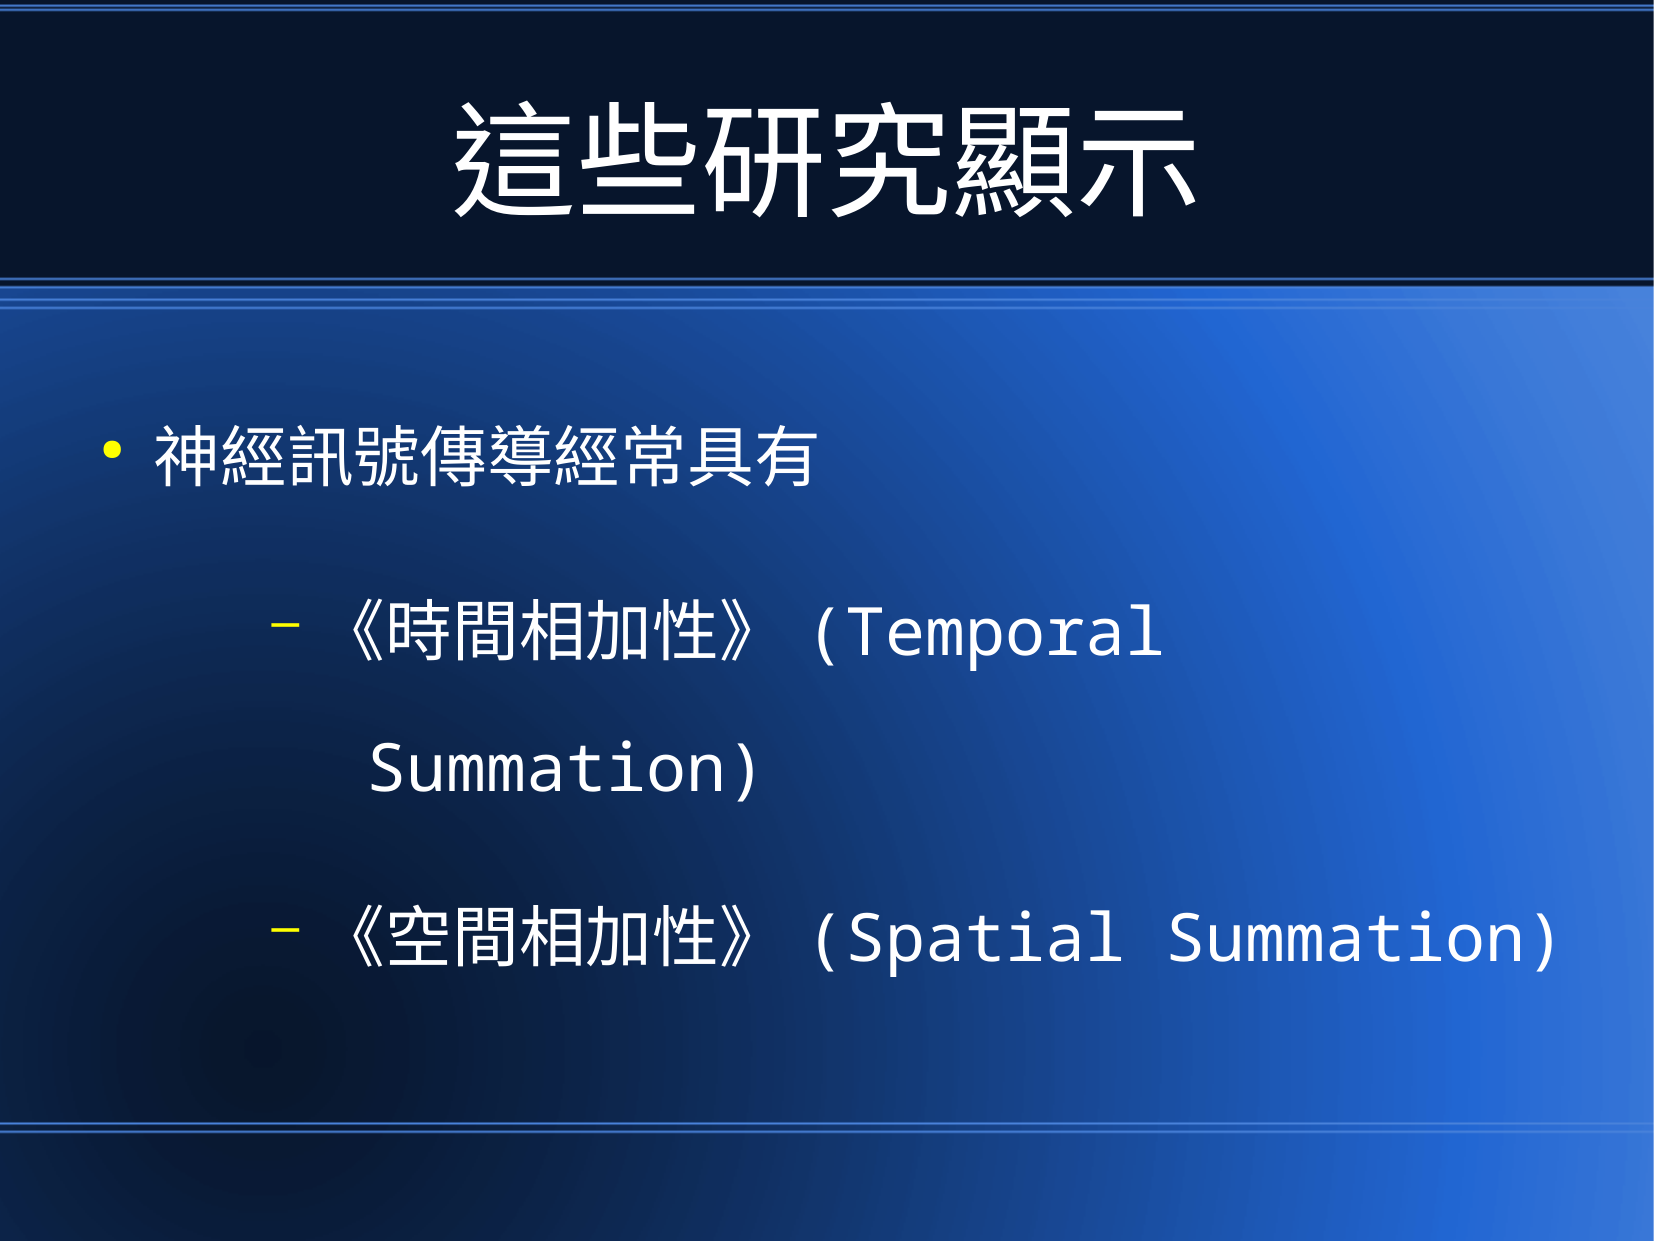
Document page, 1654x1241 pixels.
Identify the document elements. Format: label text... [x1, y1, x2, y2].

title 這些研究顯示 [82, 49, 1571, 257]
list 神經訊號傳導經常具有 《時間相加性》(Temporal Summation) 《空間相加性》(Spatial Summation) [82, 355, 1571, 1241]
picture [0, 0, 1654, 1241]
